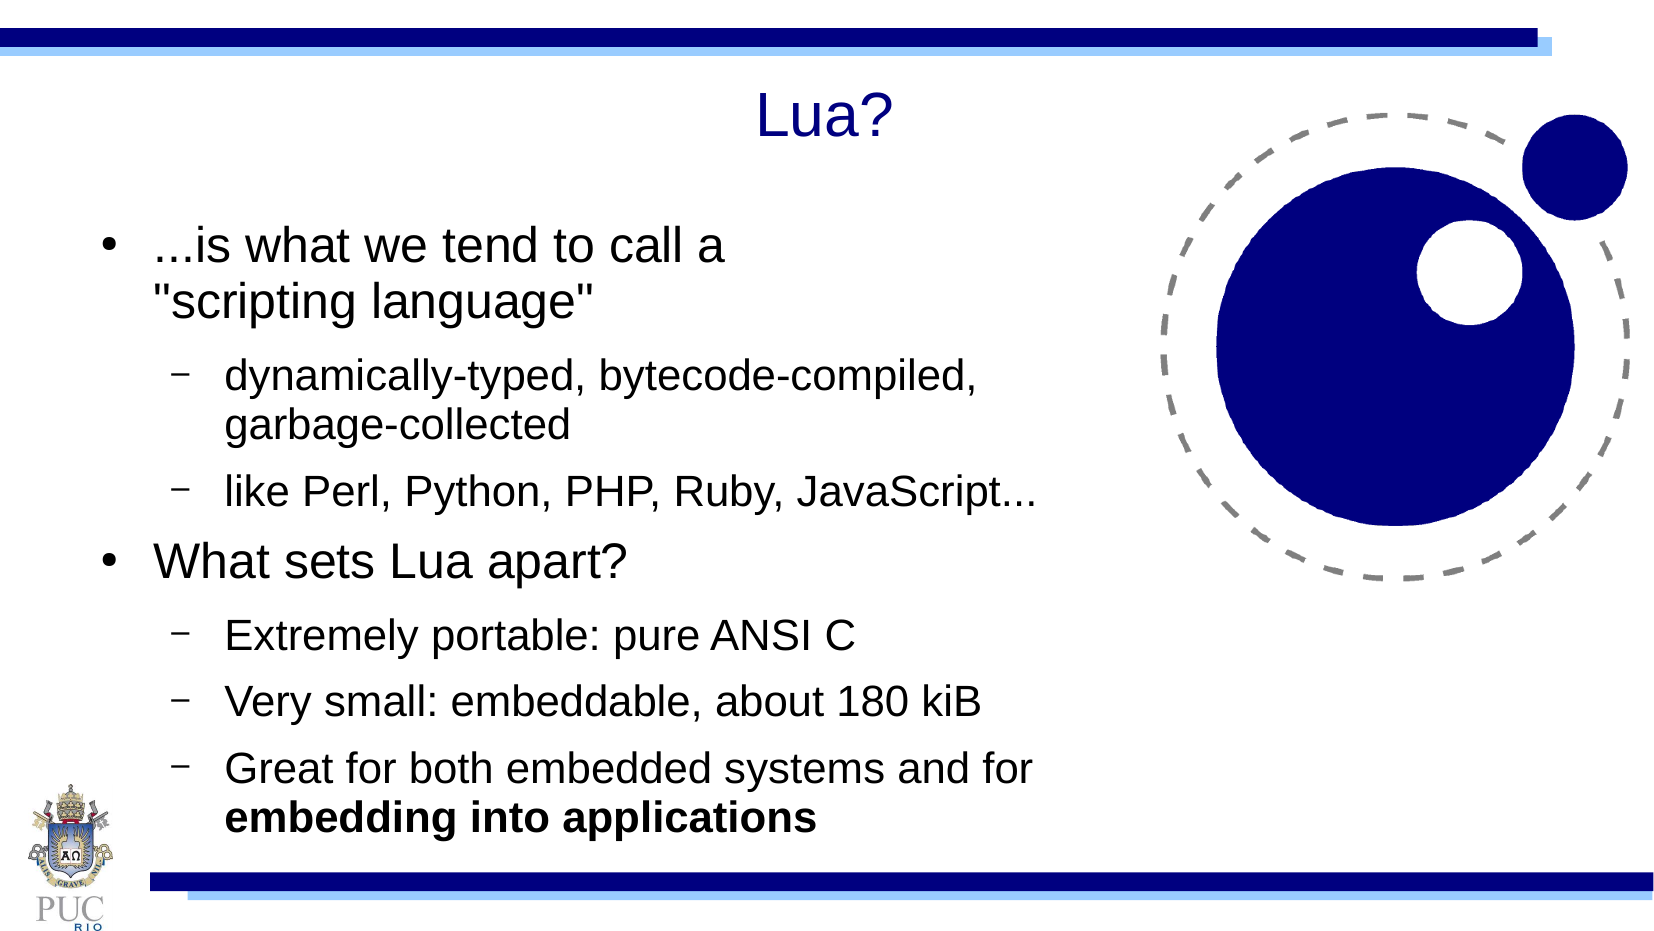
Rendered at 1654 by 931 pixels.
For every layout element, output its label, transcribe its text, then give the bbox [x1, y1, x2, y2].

picture [28, 784, 113, 931]
picture [1119, 65, 1654, 601]
list ...is what we tend to call a "scripting language" dynamically-typed, bytecode-compiled, garbage-collected like Perl, Python, PHP, Ruby, JavaScript... What sets Lua apart? Extremely portable: pure ANSI C Very small: embeddable, about 180 kiB Great for both embedded systems and for embedding into applications [82, 217, 1571, 842]
title Lua? [37, 37, 1613, 193]
